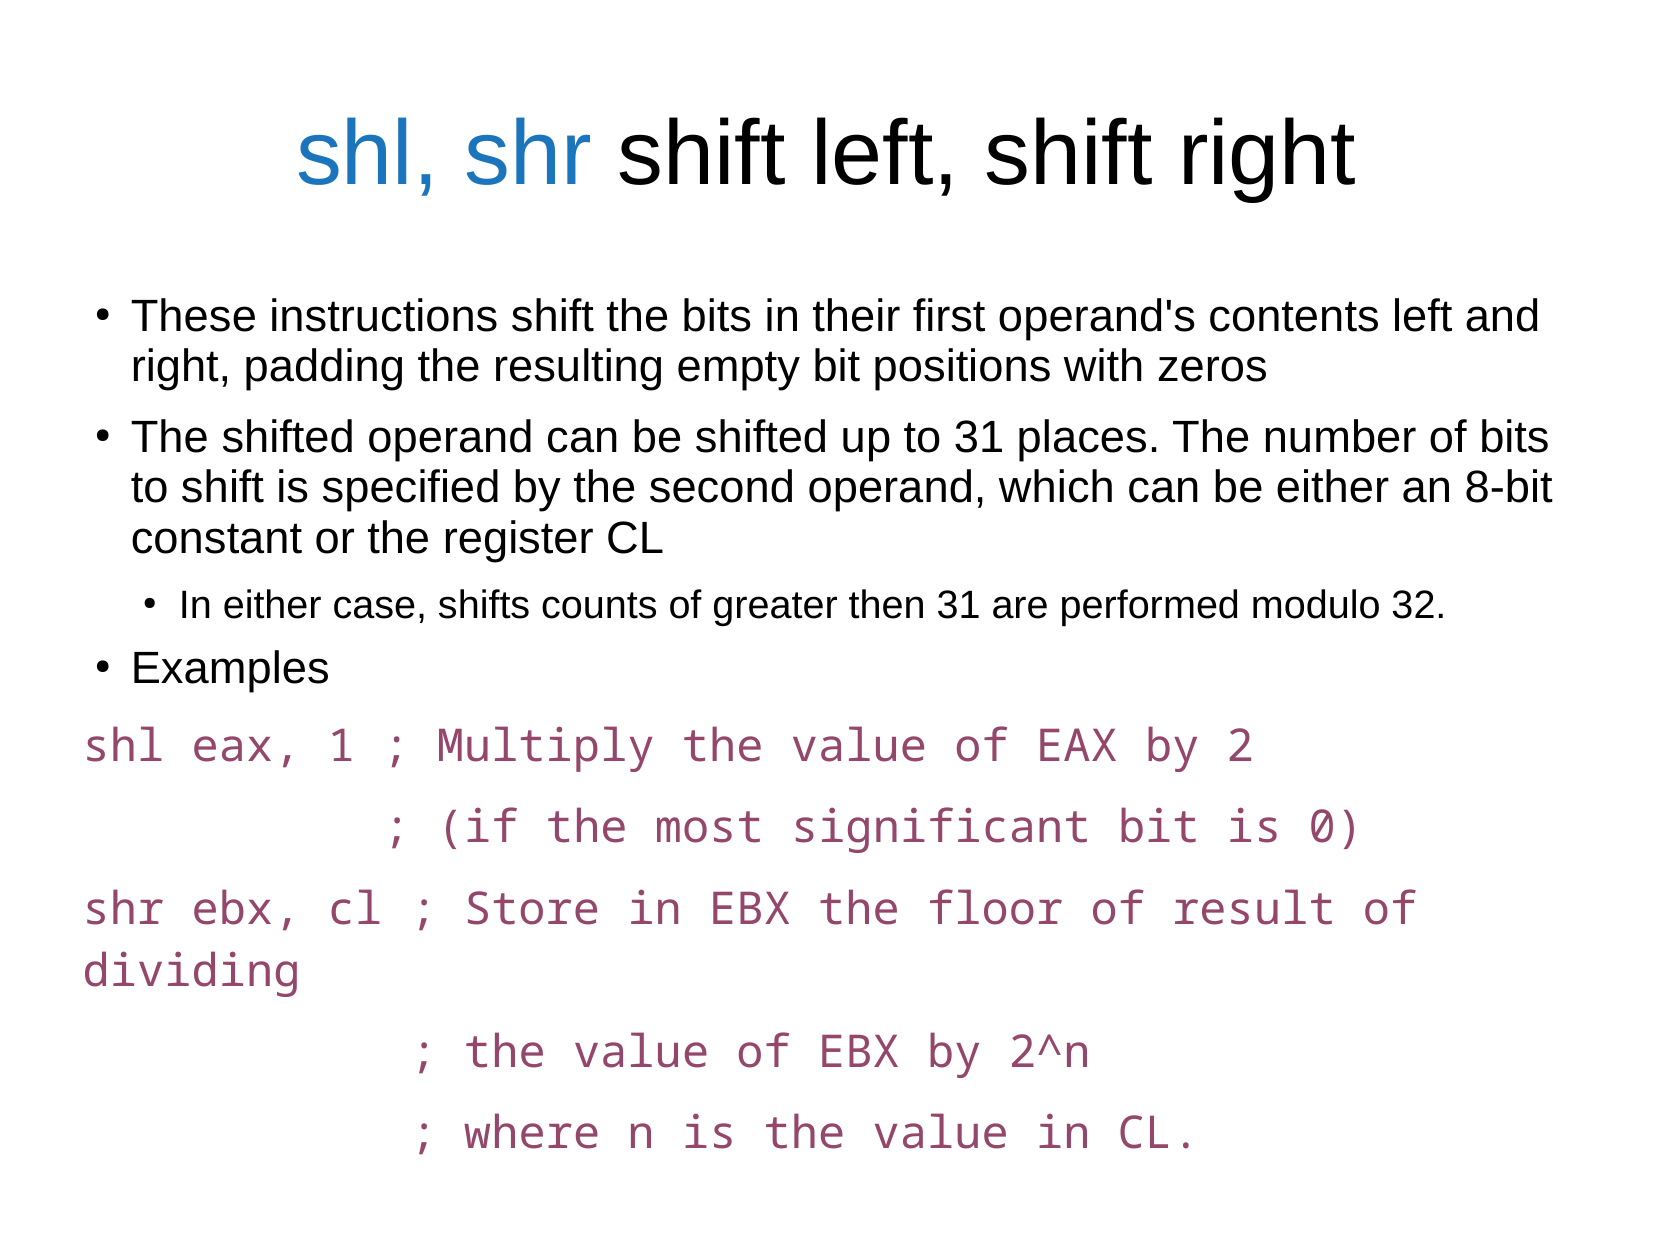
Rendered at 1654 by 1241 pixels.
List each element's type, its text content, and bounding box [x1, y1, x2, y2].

list These instructions shift the bits in their first operand's contents left and right, padding the resulting empty bit positions with zeros The shifted operand can be shifted up to 31 places. The number of bits to shift is specified by the second operand, which can be either an 8-bit constant or the register CL In either case, shifts counts of greater then 31 are performed modulo 32. Examples shl eax, 1 ; Multiply the value of EAX by 2 ; (if the most significant bit is 0) shr ebx, cl ; Store in EBX the floor of result of dividing ; the value of EBX by 2^n ; where n is the value in CL. [82, 290, 1571, 1163]
title shl, shr shift left, shift right [82, 49, 1571, 257]
